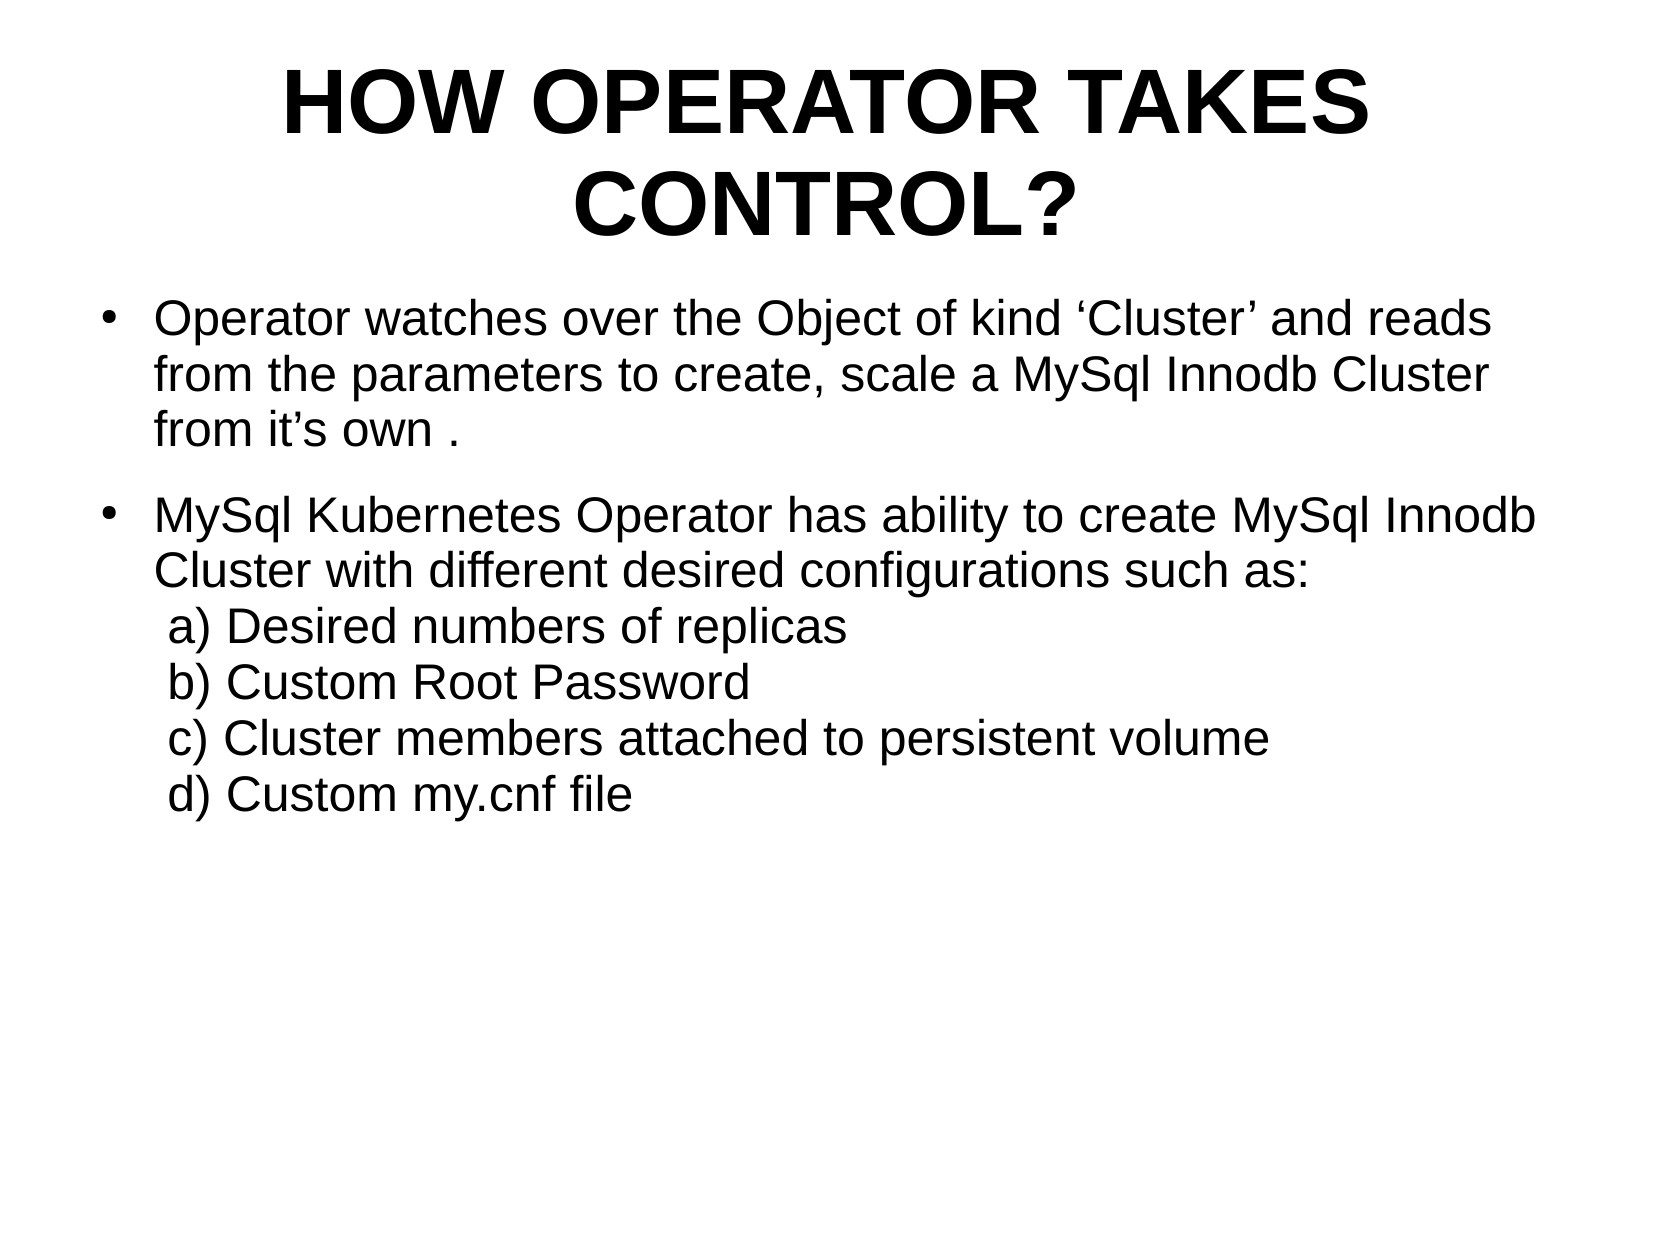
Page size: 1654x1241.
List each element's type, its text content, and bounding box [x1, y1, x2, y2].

list Operator watches over the Object of kind ‘Cluster’ and reads from the parameters to create, scale a MySql Innodb Cluster from it’s own . MySql Kubernetes Operator has ability to create MySql Innodb Cluster with different desired configurations such as: a) Desired numbers of replicas b) Custom Root Password c) Cluster members attached to persistent volume d) Custom my.cnf file [82, 290, 1571, 1010]
title HOW OPERATOR TAKES CONTROL? [82, 49, 1571, 257]
